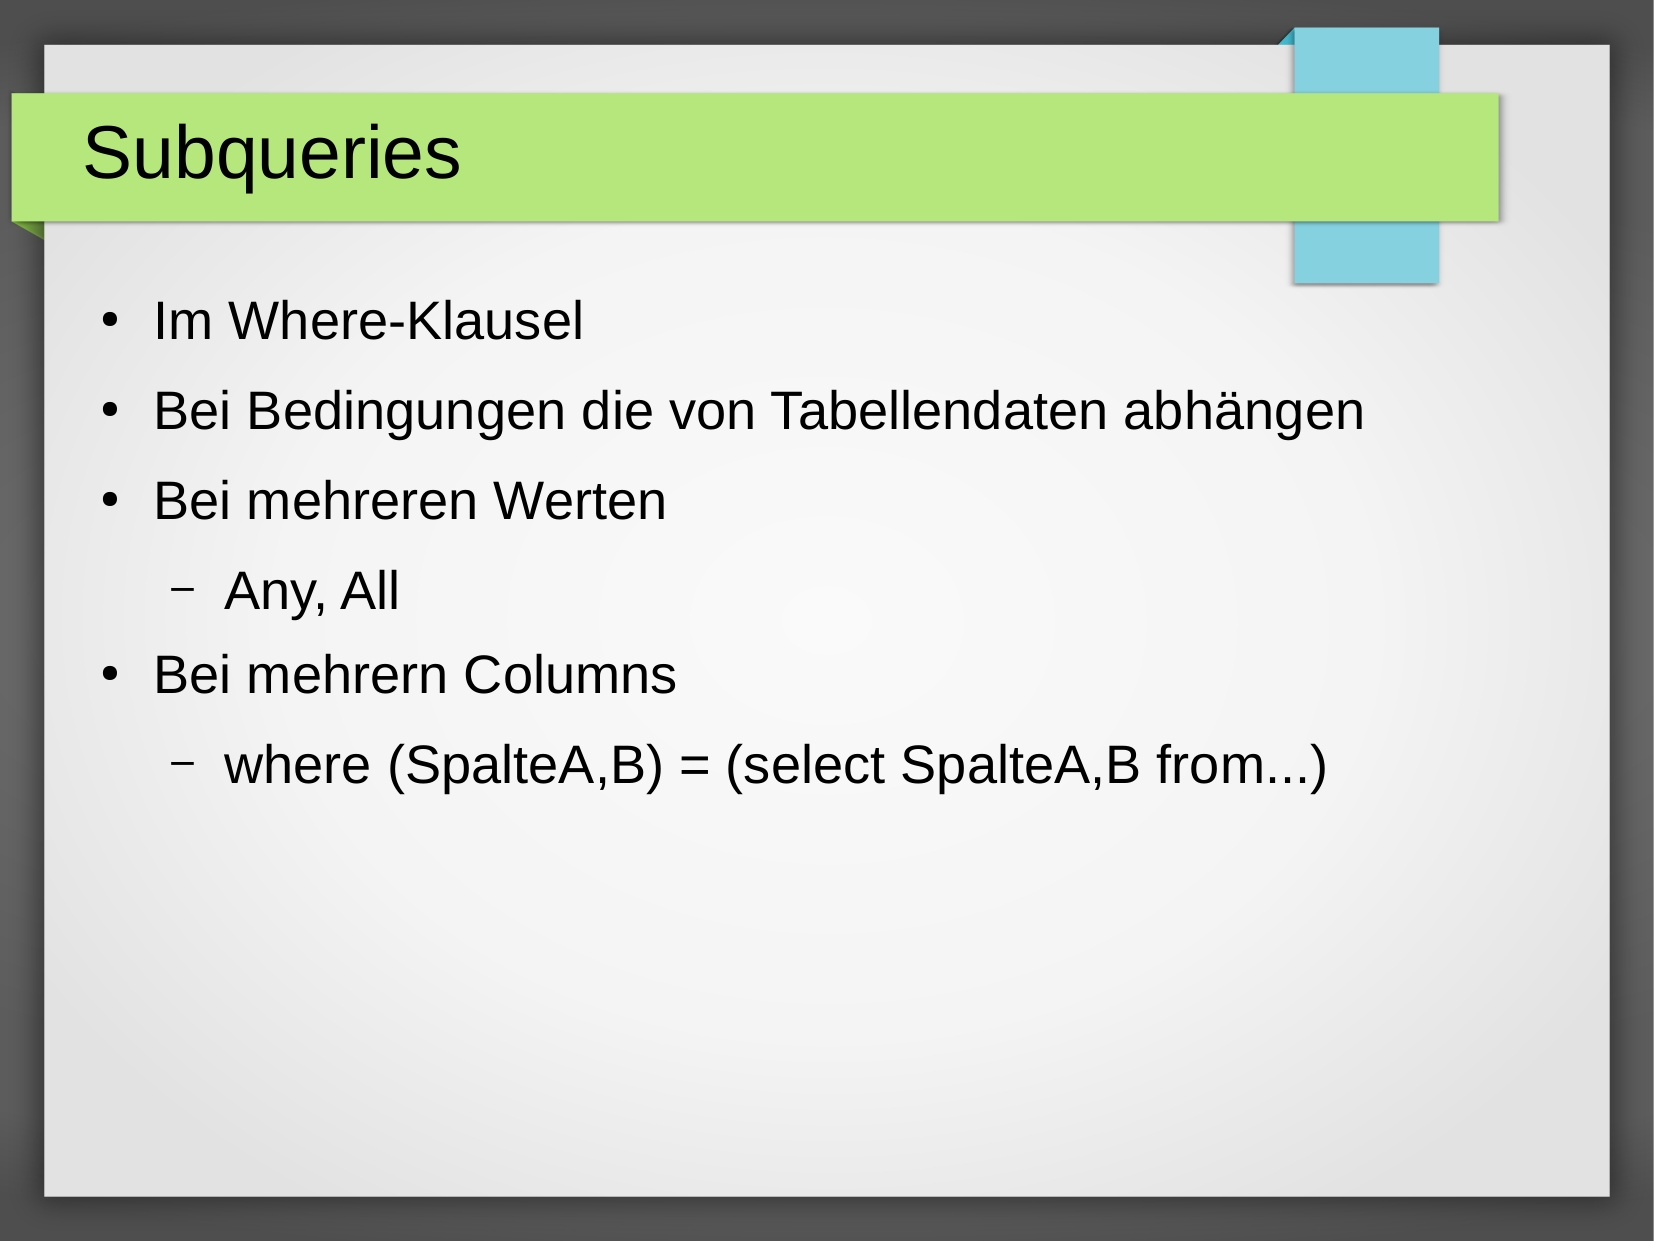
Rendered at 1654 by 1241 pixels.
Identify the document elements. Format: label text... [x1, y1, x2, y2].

title Subqueries [82, 49, 1571, 257]
list Im Where-Klausel Bei Bedingungen die von Tabellendaten abhängen Bei mehreren Werten Any, All Bei mehrern Columns where (SpalteA,B) = (select SpalteA,B from...) [82, 290, 1571, 1010]
picture [0, 0, 1654, 1241]
